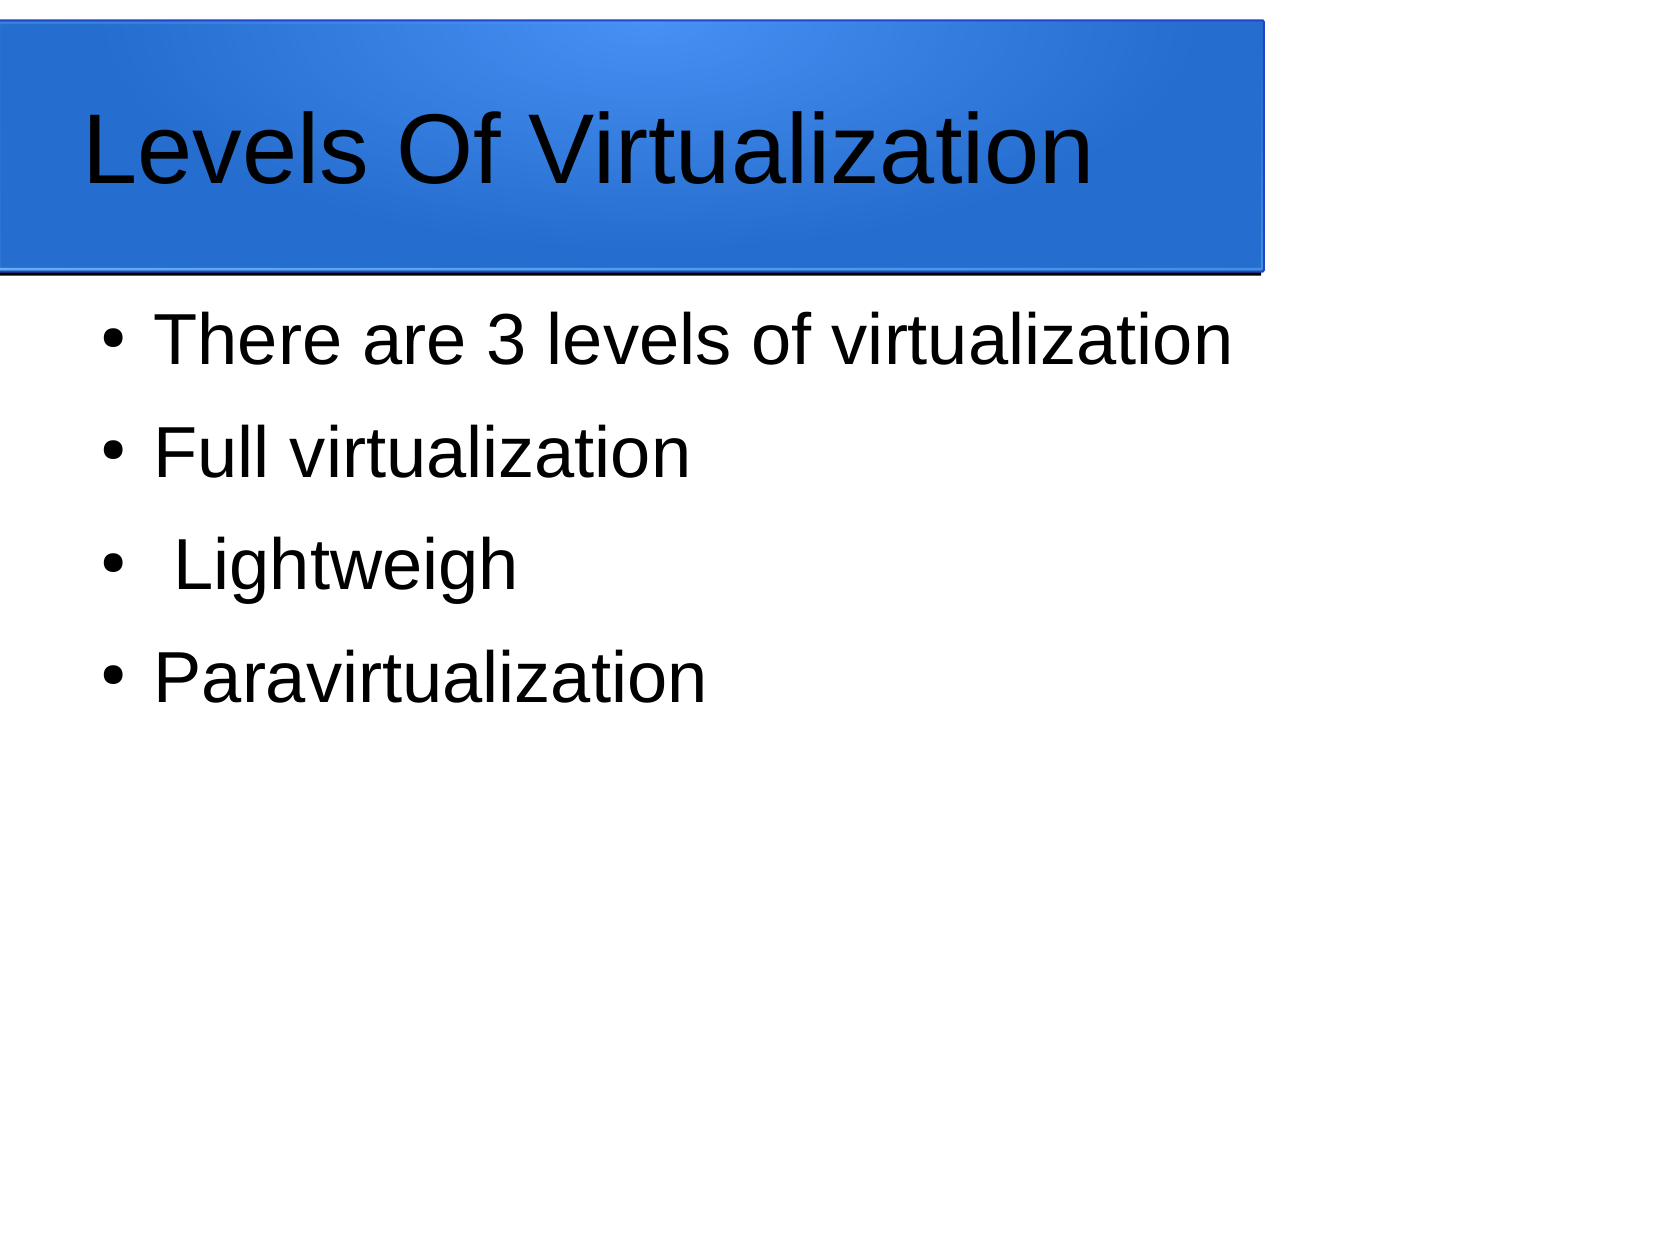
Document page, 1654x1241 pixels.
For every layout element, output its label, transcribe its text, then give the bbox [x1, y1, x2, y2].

list There are 3 levels of virtualization Full virtualization Lightweigh Paravirtualization [82, 299, 1571, 1019]
title Levels Of Virtualization [82, 47, 1235, 252]
